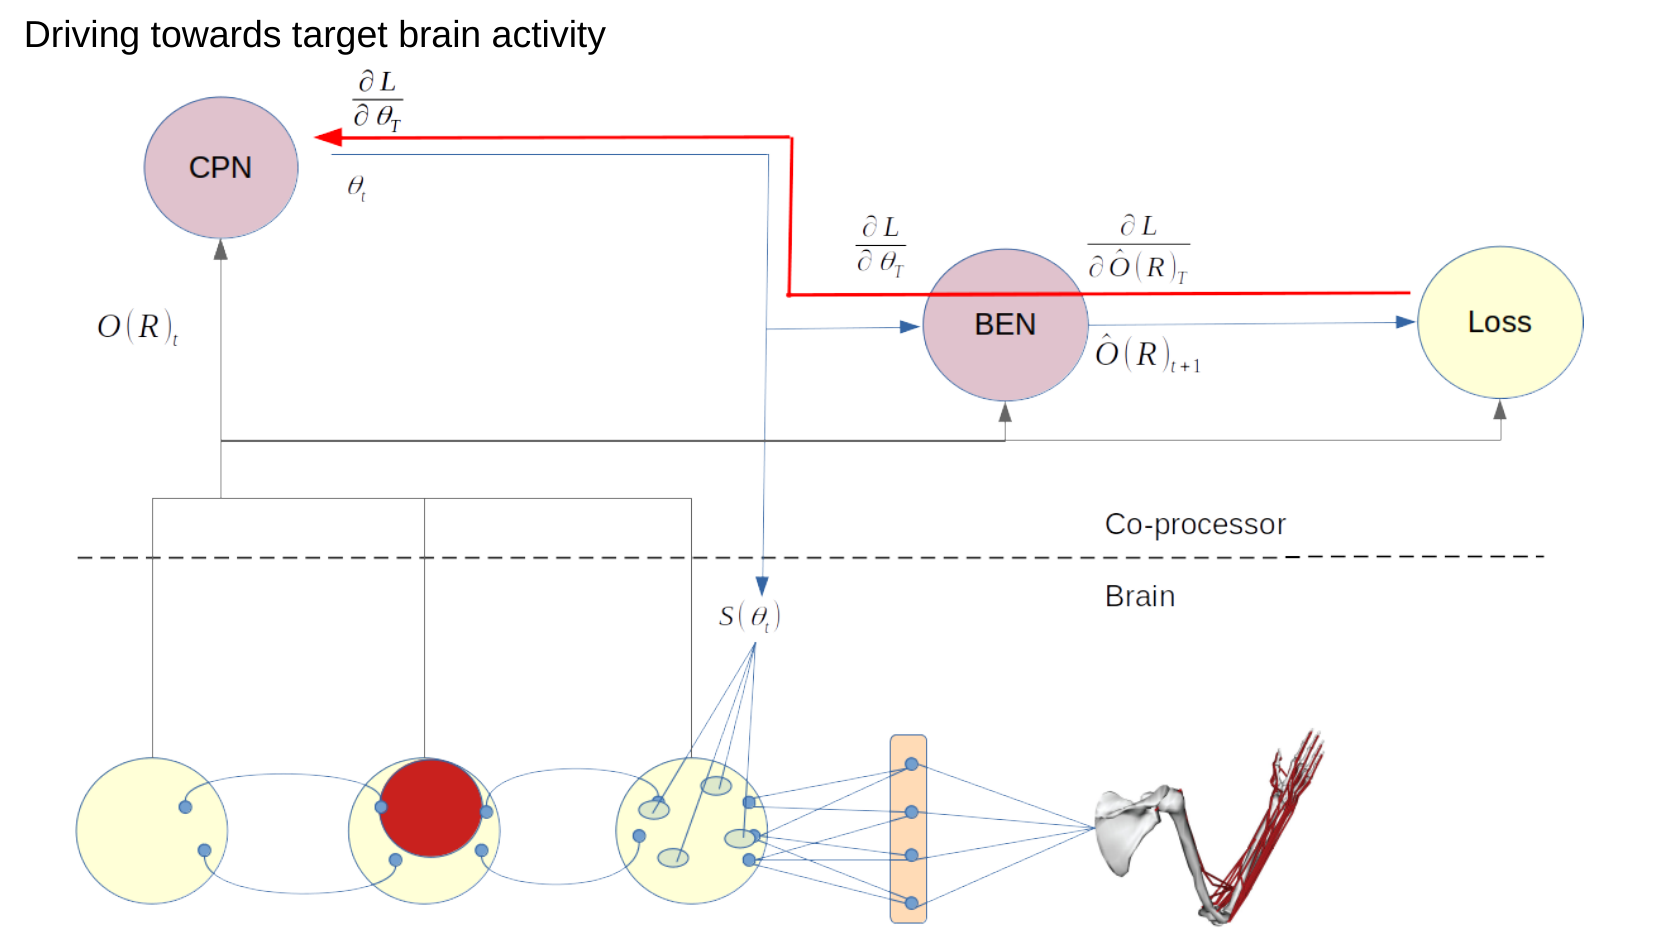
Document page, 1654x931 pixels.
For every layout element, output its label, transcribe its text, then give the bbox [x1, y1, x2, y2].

picture [75, 68, 1584, 929]
text_box Driving towards target brain activity [9, 6, 622, 64]
